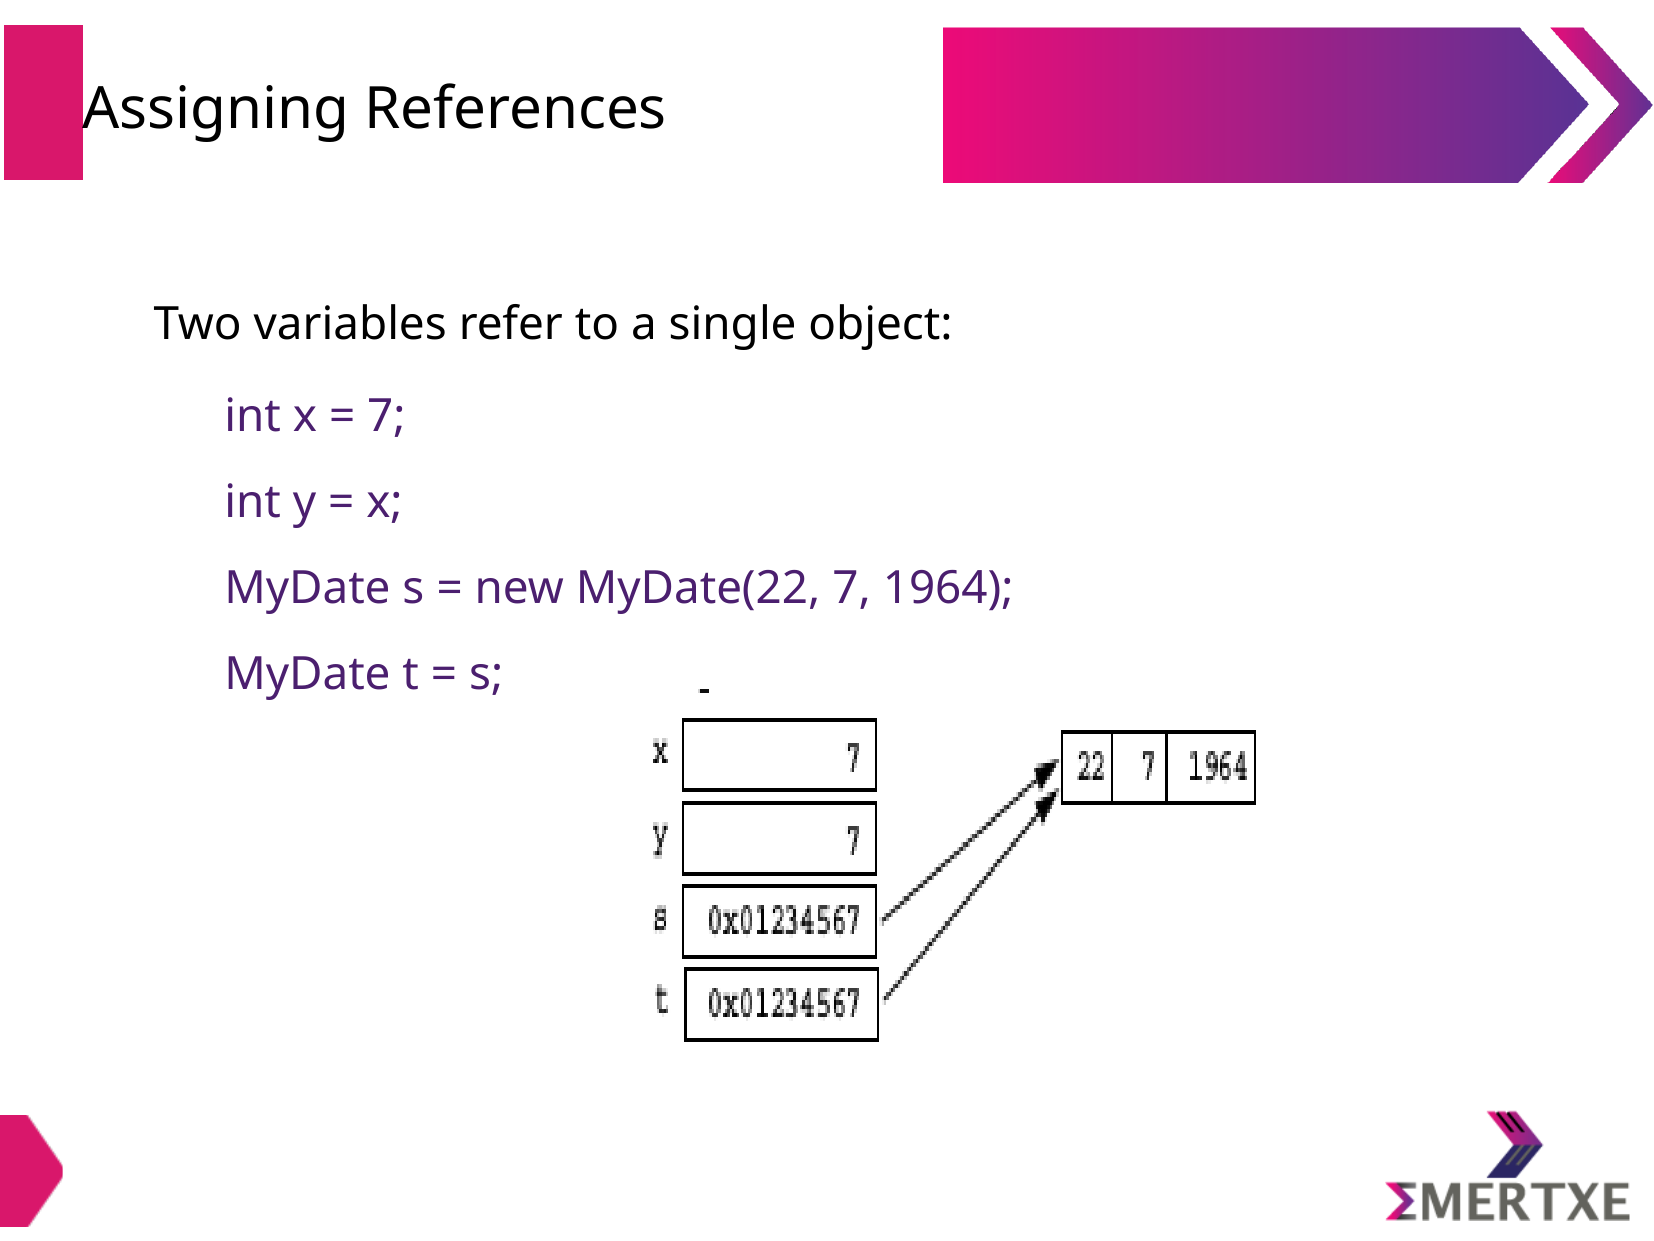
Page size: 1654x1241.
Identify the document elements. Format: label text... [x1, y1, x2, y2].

picture [1385, 1107, 1631, 1221]
picture [1571, 27, 1653, 183]
list Two variables refer to a single object: int x = 7; int y = x; MyDate s = new MyDate(22, 7, 1964); MyDate t = s; [82, 290, 1571, 1010]
picture [585, 689, 1336, 1081]
title Assigning References [82, 2, 1571, 210]
